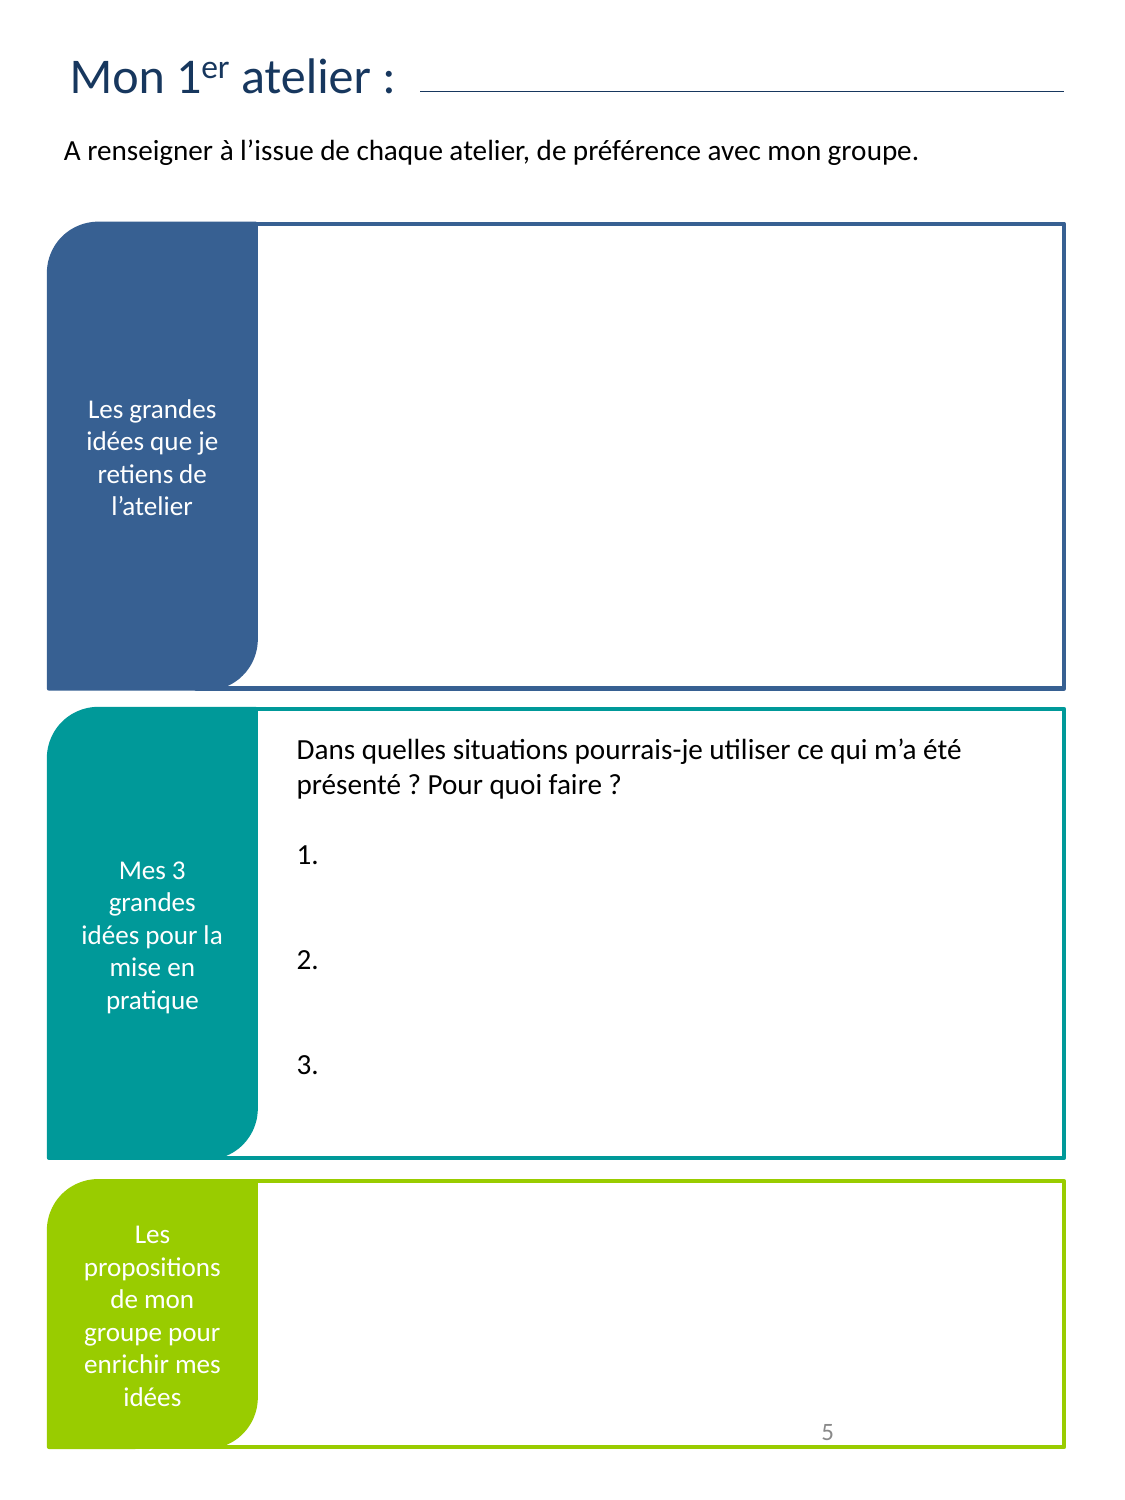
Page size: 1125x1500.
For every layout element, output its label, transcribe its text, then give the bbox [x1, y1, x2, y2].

text_box [216, 709, 1064, 1158]
text_box Mes 3 grandes idées pour la mise en pratique [48, 708, 256, 1158]
text_box Les propositions de mon groupe pour enrichir mes idées [48, 1181, 256, 1447]
text_box [214, 224, 1064, 689]
text_box Dans quelles situations pourrais-je utiliser ce qui m’a été présenté ? Pour quoi faire ? 1. 2. 3. [281, 723, 1036, 1092]
text_box 5 [806, 1390, 1069, 1471]
text_box Les grandes idées que je retiens de l’atelier [48, 223, 256, 689]
title Mon 1er atelier : [54, 22, 1090, 124]
text_box A renseigner à l’issue de chaque atelier, de préférence avec mon groupe. [48, 123, 1065, 175]
text_box [216, 1181, 1064, 1447]
